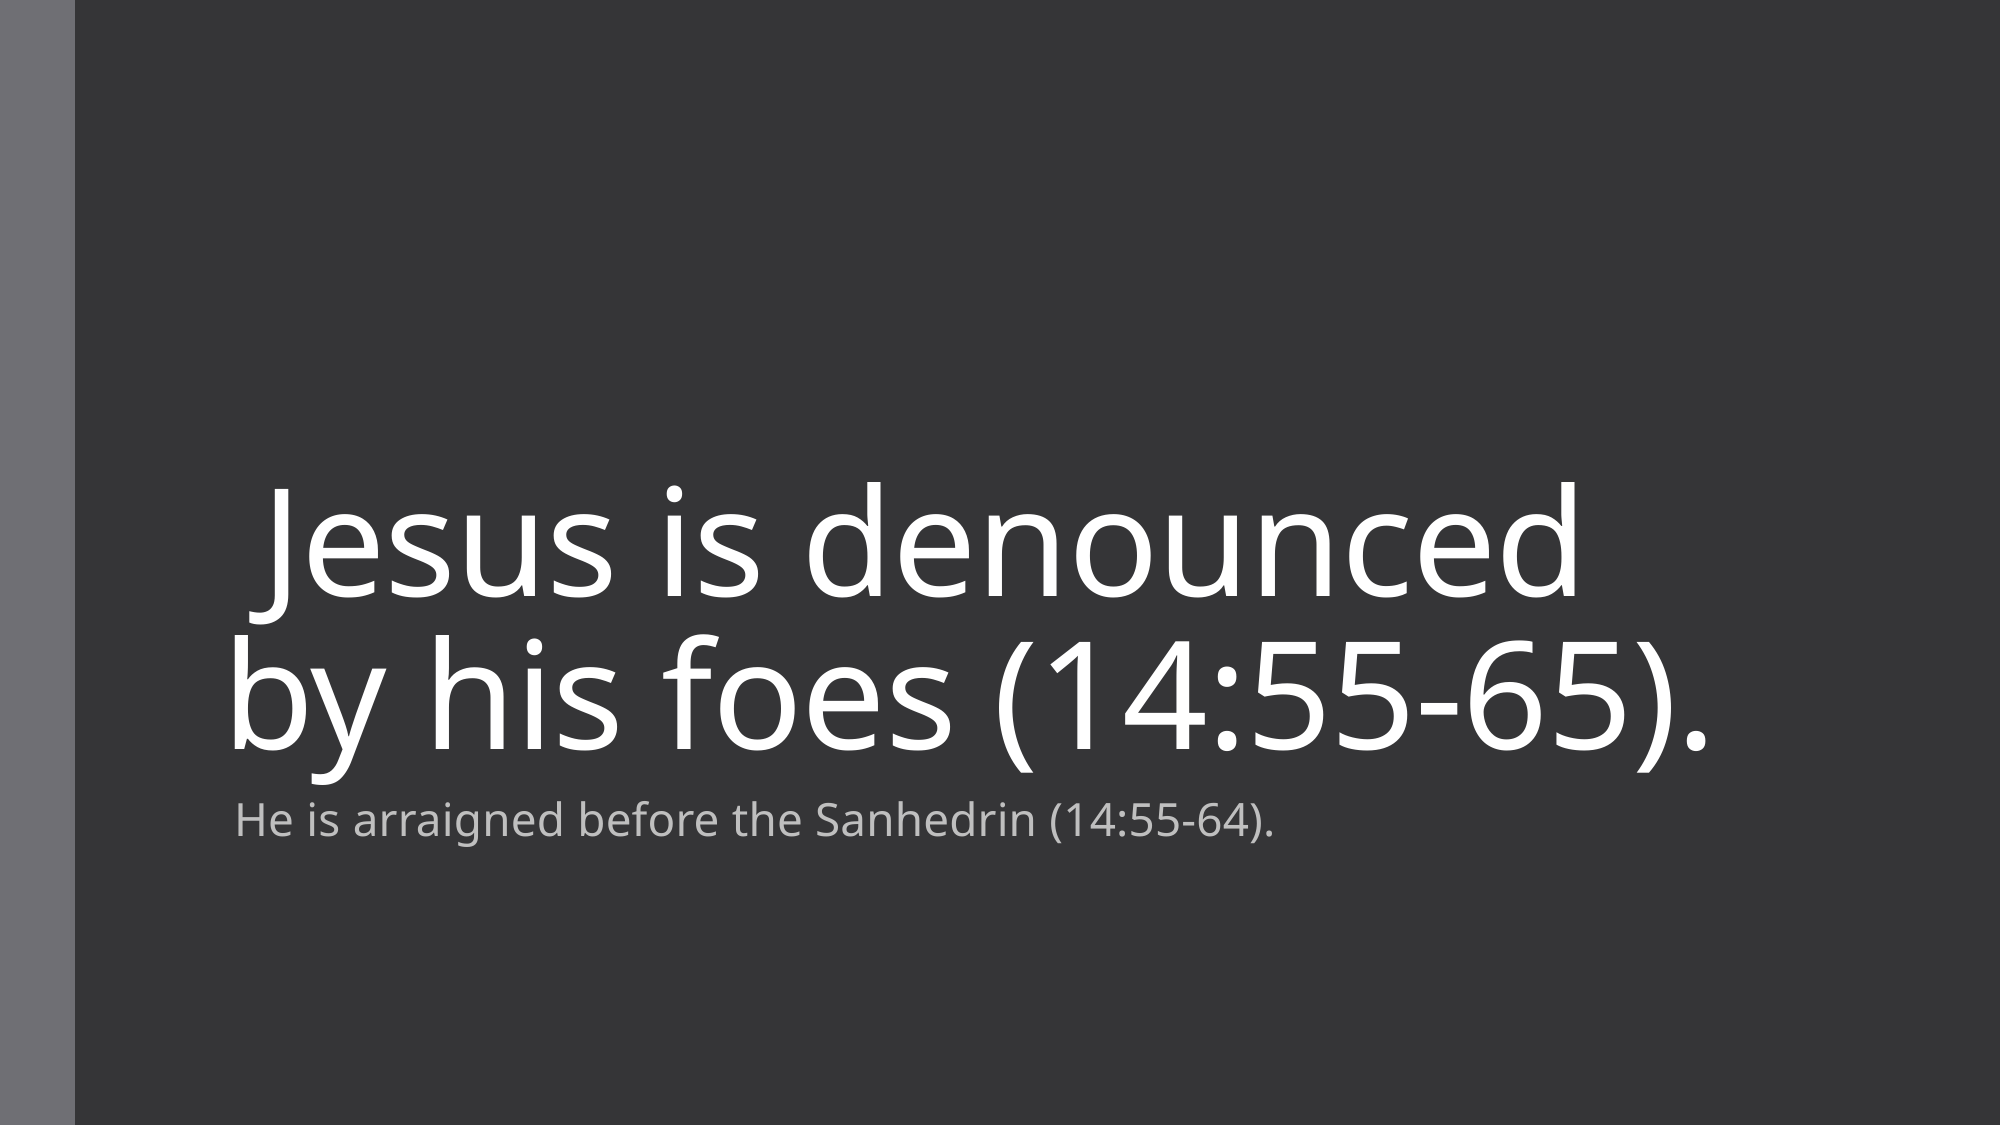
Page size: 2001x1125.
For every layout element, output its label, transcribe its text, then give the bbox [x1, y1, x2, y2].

title Jesus is denounced by his foes (14:55-65). [206, 124, 1752, 787]
subtitle He is arraigned before the Sanhedrin (14:55-64). [206, 787, 1752, 1066]
